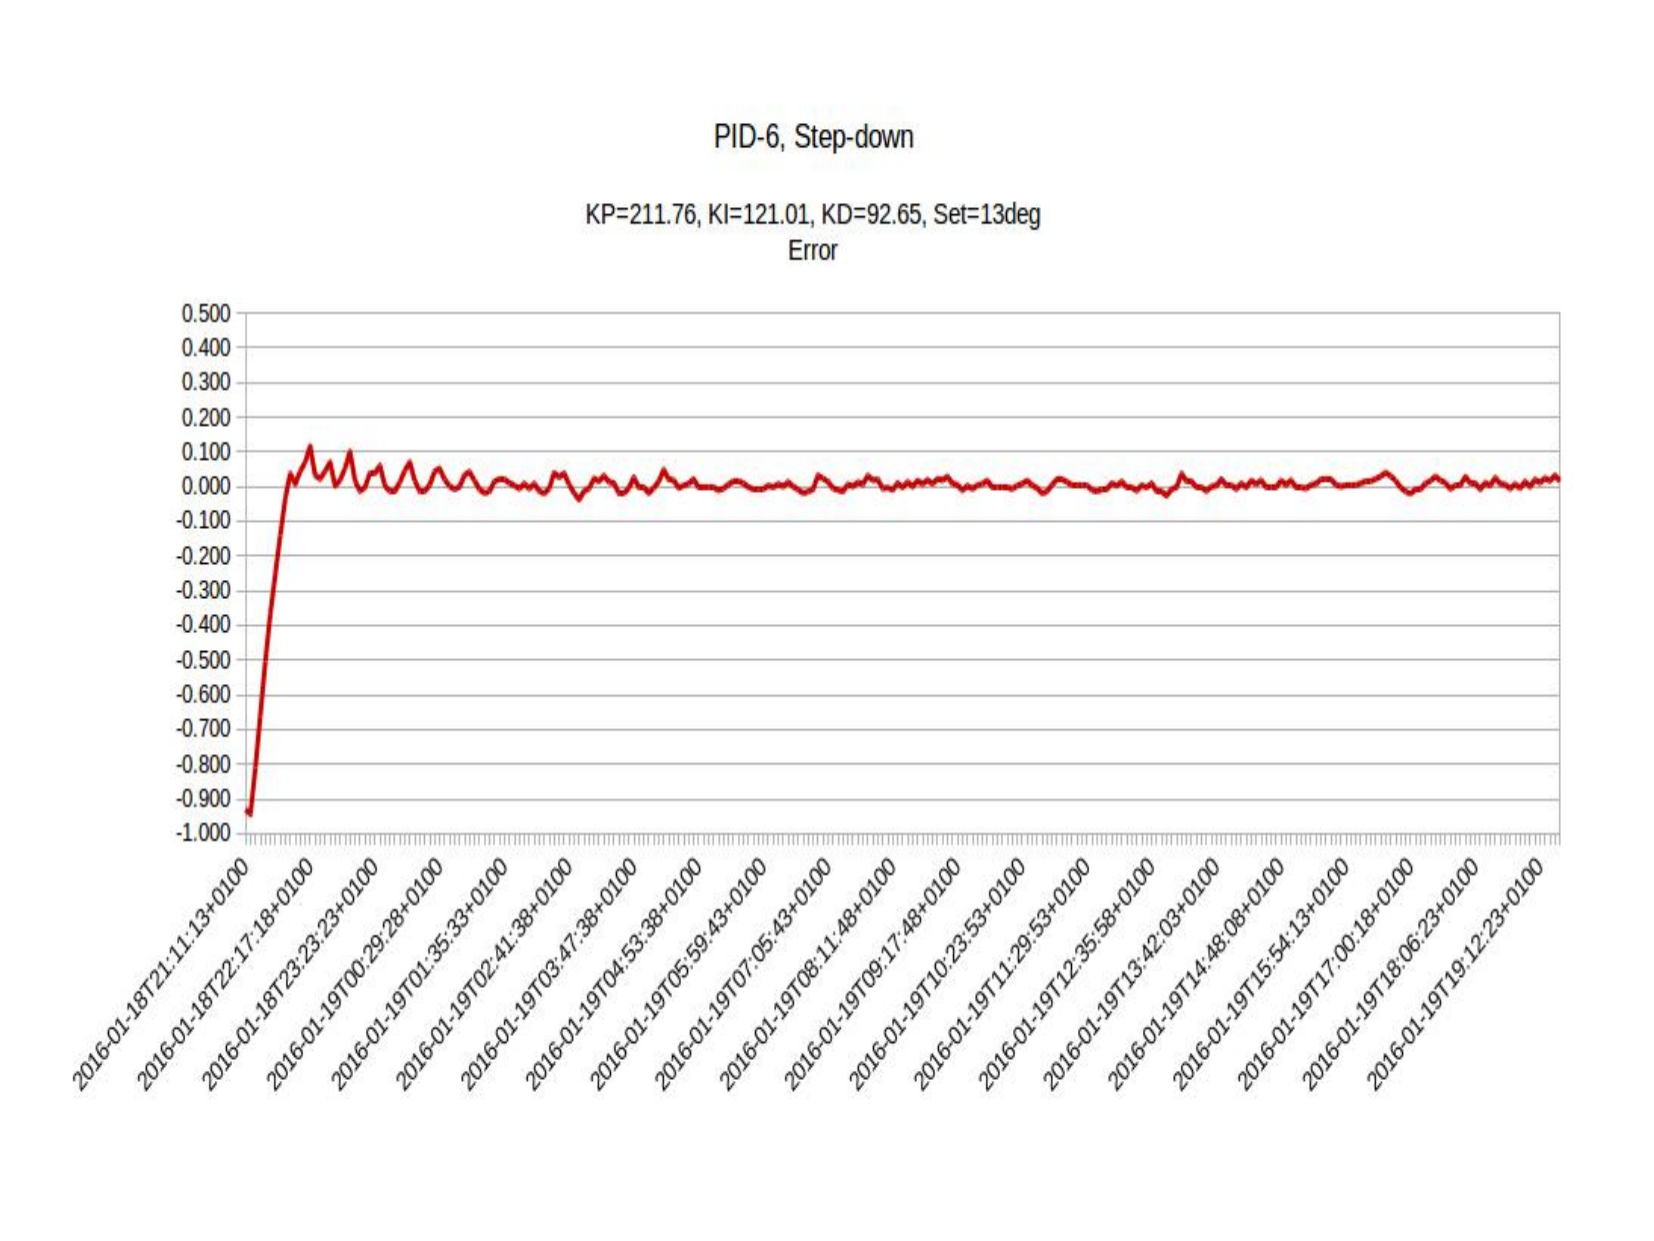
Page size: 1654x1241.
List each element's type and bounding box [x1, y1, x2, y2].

picture [37, 74, 1591, 1118]
